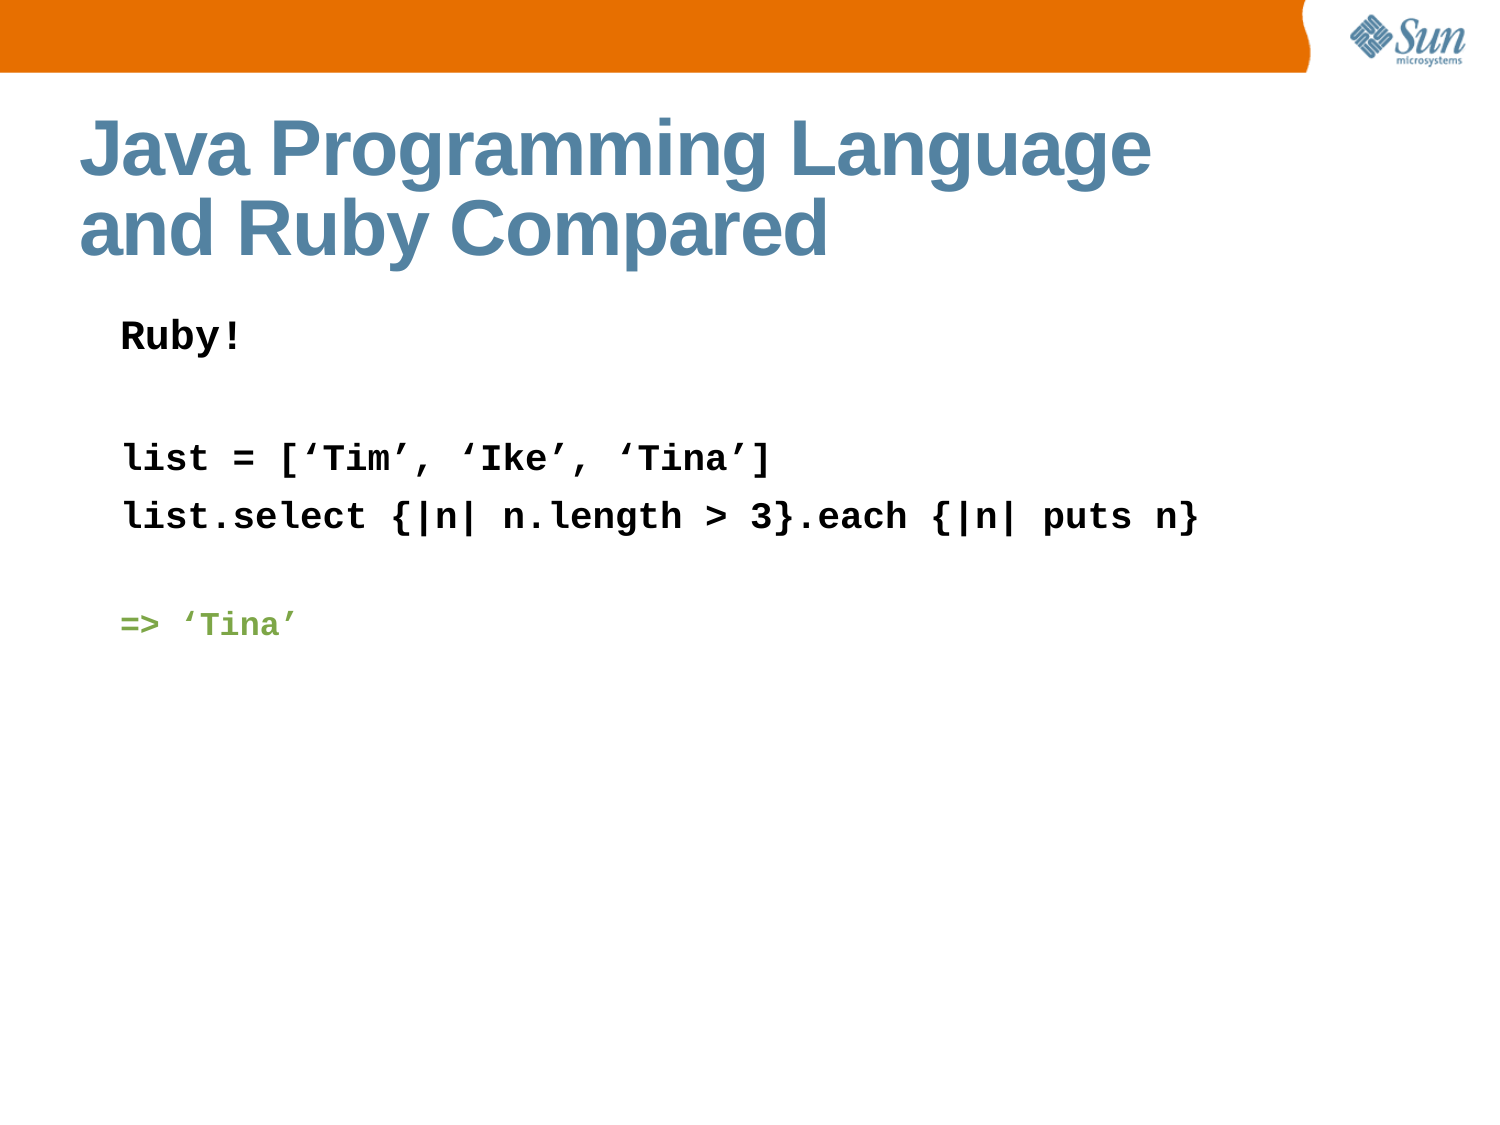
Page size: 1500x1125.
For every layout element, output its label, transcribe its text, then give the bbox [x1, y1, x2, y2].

text_box Ruby! list = [‘Tim’, ‘Ike’, ‘Tina’] list.select {|n| n.length > 3}.each {|n| puts n} => ‘Tina’ [120, 314, 1426, 646]
picture [0, 0, 1500, 75]
title Java Programming Language and Ruby Compared [79, 102, 1442, 272]
